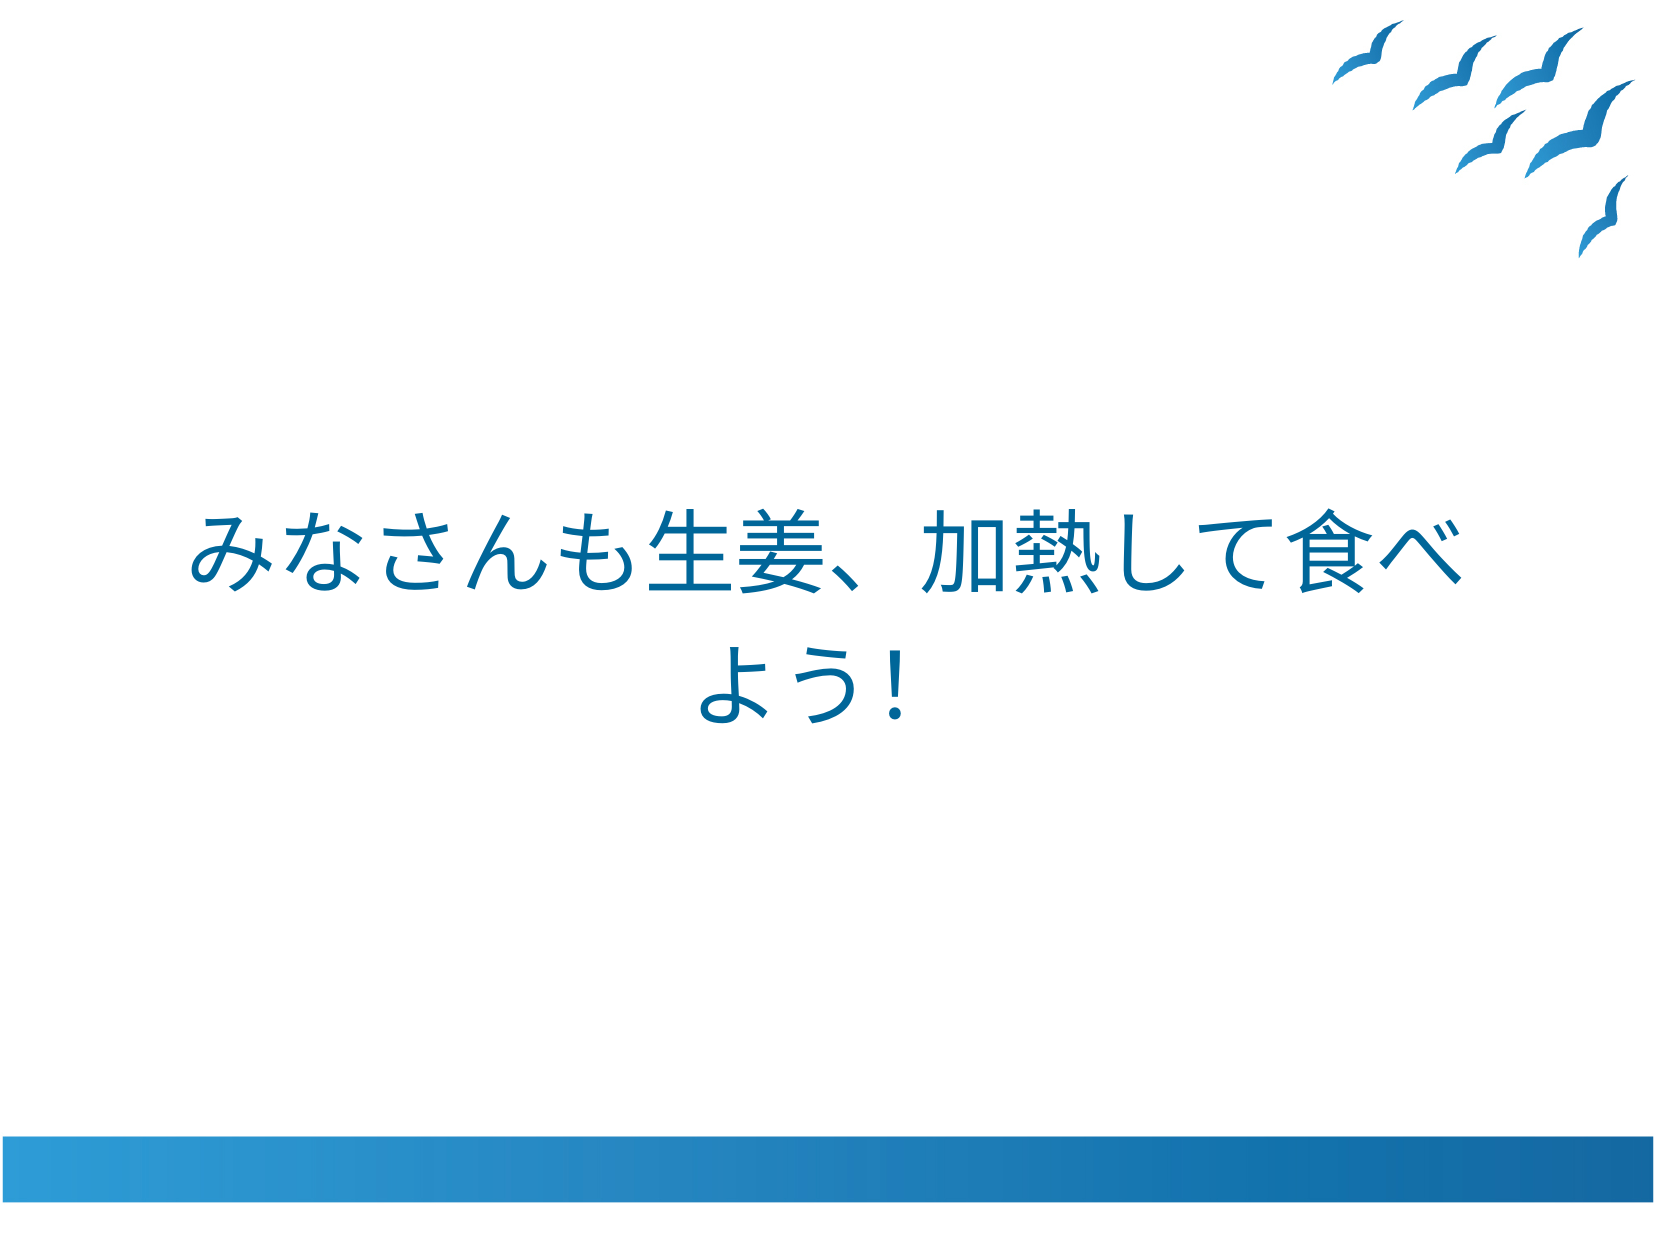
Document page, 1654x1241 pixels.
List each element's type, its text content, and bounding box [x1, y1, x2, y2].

picture [0, 0, 1654, 1241]
title みなさんも生姜、加熱して食べよう！ [147, 546, 1506, 680]
